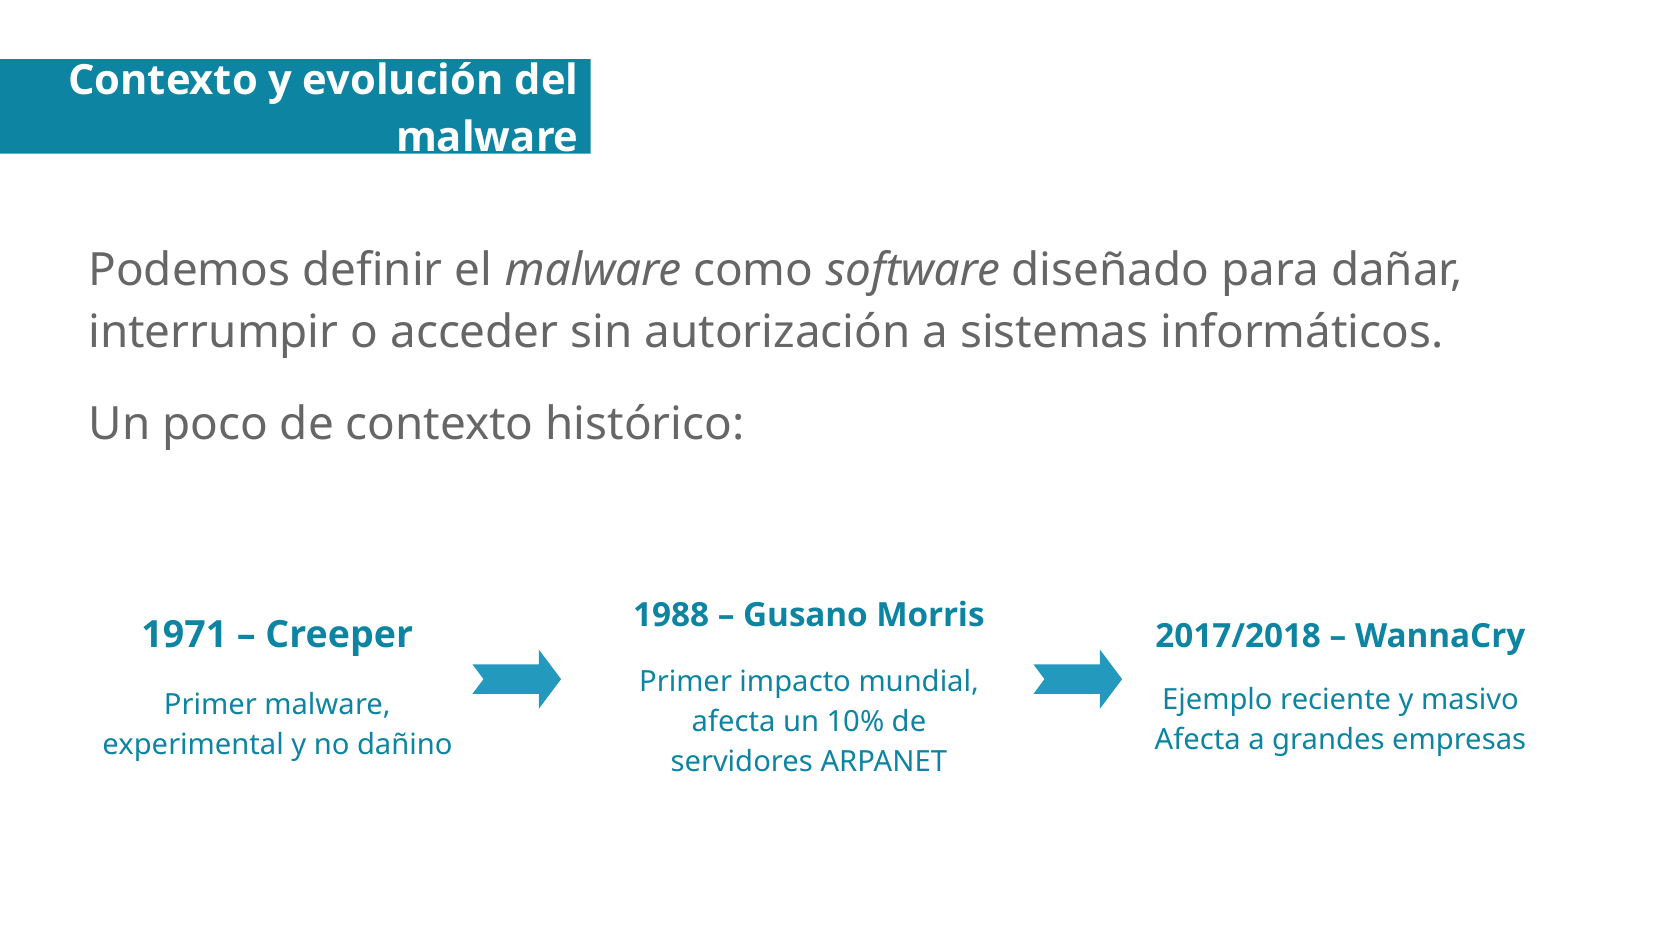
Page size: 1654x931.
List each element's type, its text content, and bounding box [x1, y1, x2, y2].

text_box 2017/2018 – WannaCry Ejemplo reciente y masivo Afecta a grandes empresas [1151, 602, 1530, 768]
list Podemos definir el malware como software diseñado para dañar, interrumpir o acceder sin autorización a sistemas informáticos. Un poco de contexto histórico: [88, 236, 1536, 502]
text_box [1033, 649, 1123, 709]
text_box 1971 – Creeper Primer malware, experimental y no dañino [88, 602, 467, 768]
text_box [472, 649, 562, 709]
title Contexto y evolución del malware [0, 47, 579, 166]
text_box 1988 – Gusano Morris Primer impacto mundial, afecta un 10% de servidores ARPANET [620, 590, 999, 780]
